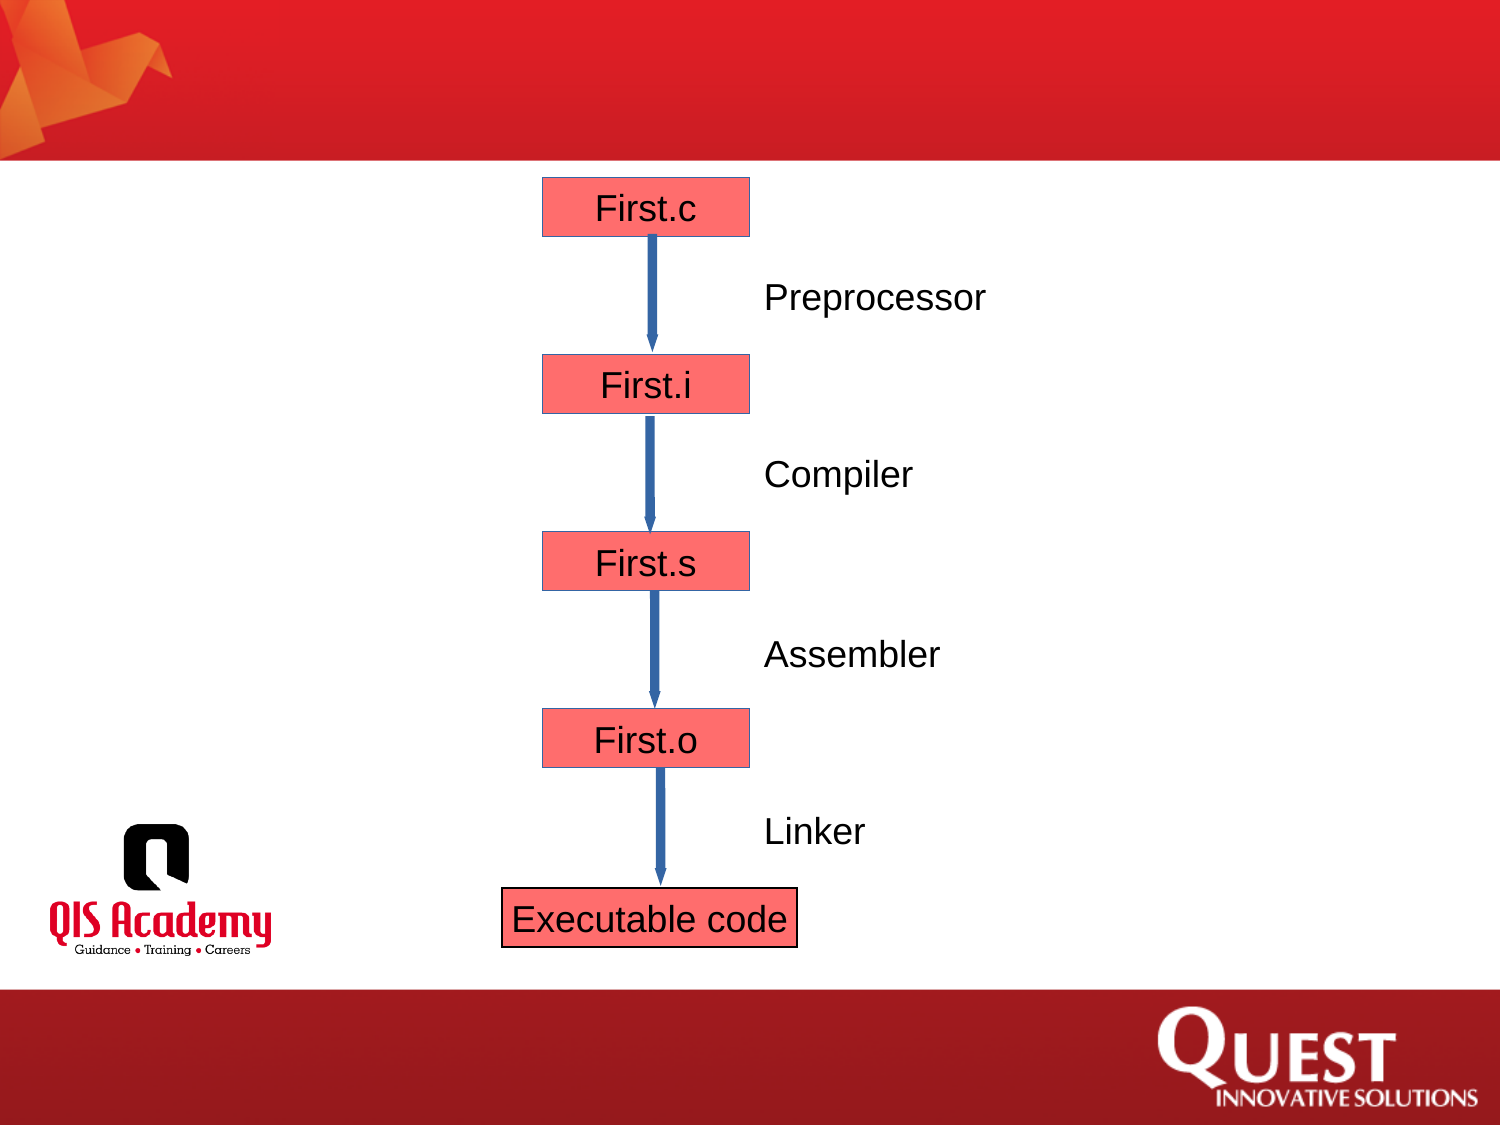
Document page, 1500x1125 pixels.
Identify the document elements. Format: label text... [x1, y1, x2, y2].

text_box First.c [542, 177, 750, 237]
text_box First.i [542, 354, 750, 414]
text_box Linker [749, 799, 1045, 860]
text_box Executable code [501, 887, 798, 947]
text_box Preprocessor [749, 265, 1045, 326]
text_box Assembler [749, 622, 1045, 683]
text_box Compiler [749, 442, 1045, 503]
text_box First.s [542, 531, 750, 591]
text_box First.o [542, 708, 750, 768]
